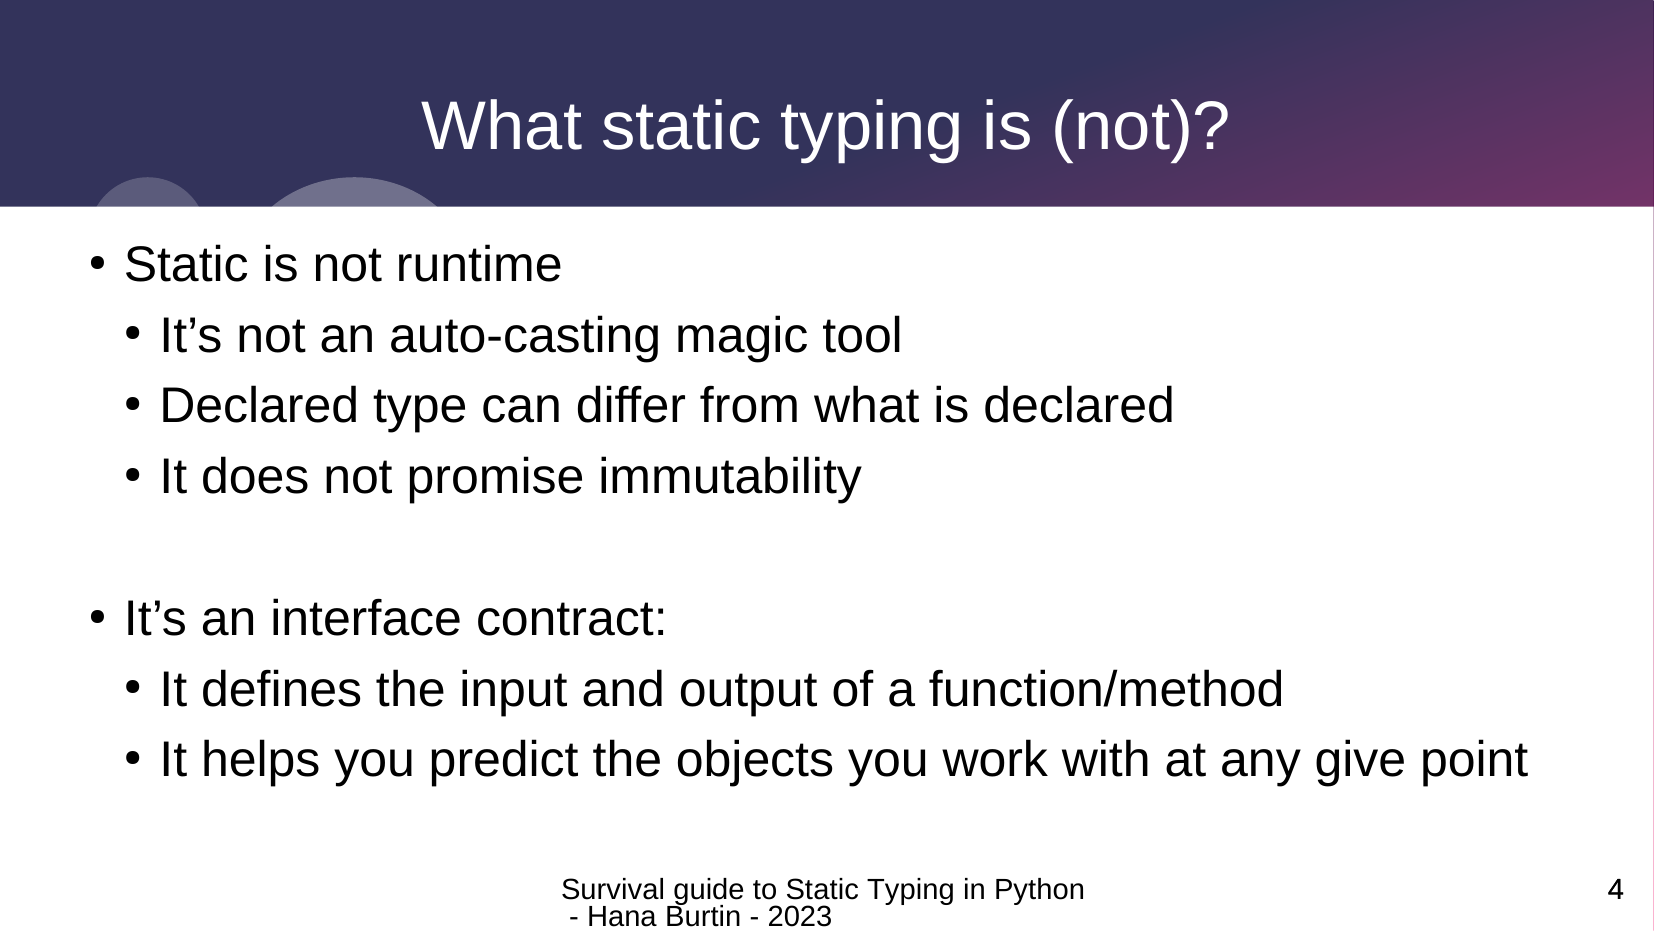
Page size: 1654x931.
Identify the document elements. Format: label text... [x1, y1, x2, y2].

subtitle Static is not runtime It’s not an auto-casting magic tool Declared type can differ from what is declared It does not promise immutability It’s an interface contract: It defines the input and output of a function/method It helps you predict the objects you work with at any give point [88, 236, 1565, 827]
title What static typing is (not)? [88, 44, 1565, 207]
